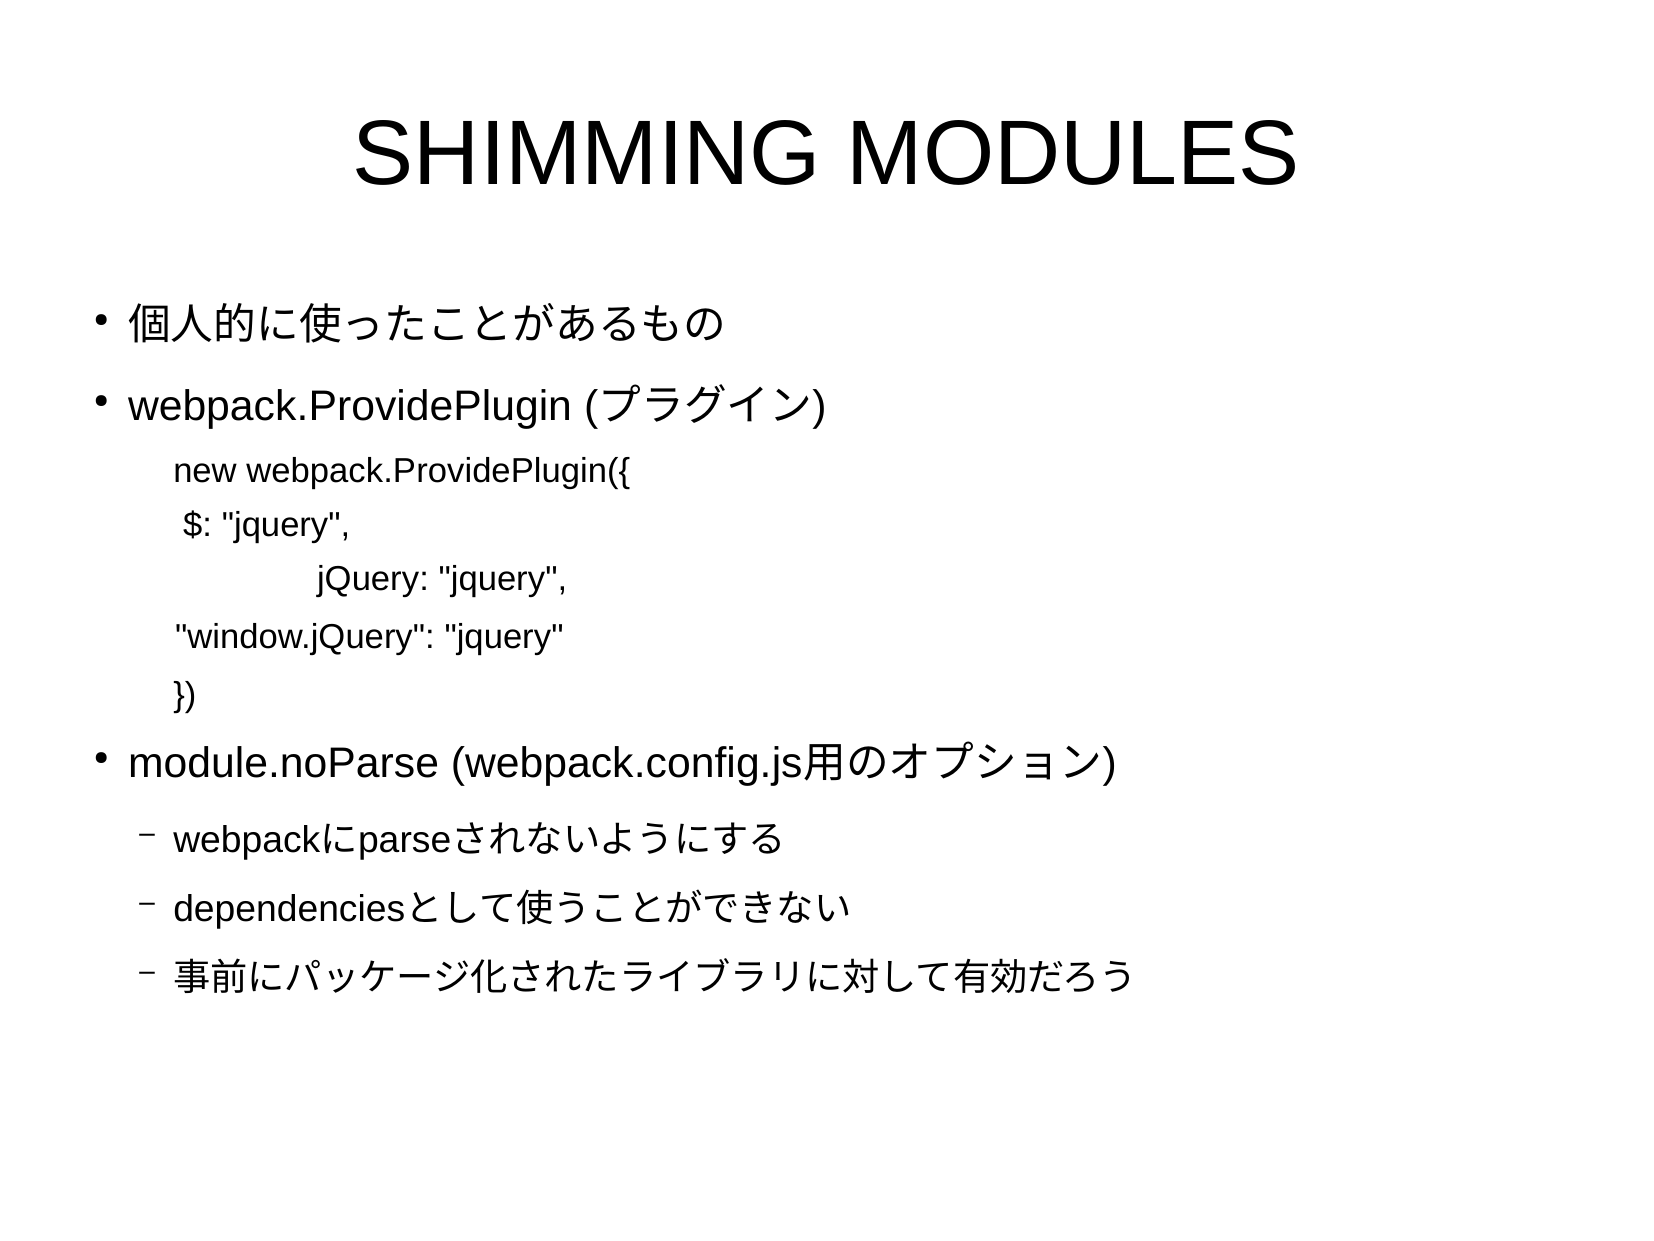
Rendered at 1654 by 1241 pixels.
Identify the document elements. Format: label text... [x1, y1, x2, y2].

list 個人的に使ったことがあるもの webpack.ProvidePlugin (プラグイン) new webpack.ProvidePlugin({ $: "jquery", jQuery: "jquery", "window.jQuery": "jquery" }) module.noParse (webpack.config.js用のオプション) webpackにparseされないようにする dependenciesとして使うことができない 事前にパッケージ化されたライブラリに対して有効だろう [82, 290, 1571, 1010]
title SHIMMING MODULES [82, 49, 1571, 257]
